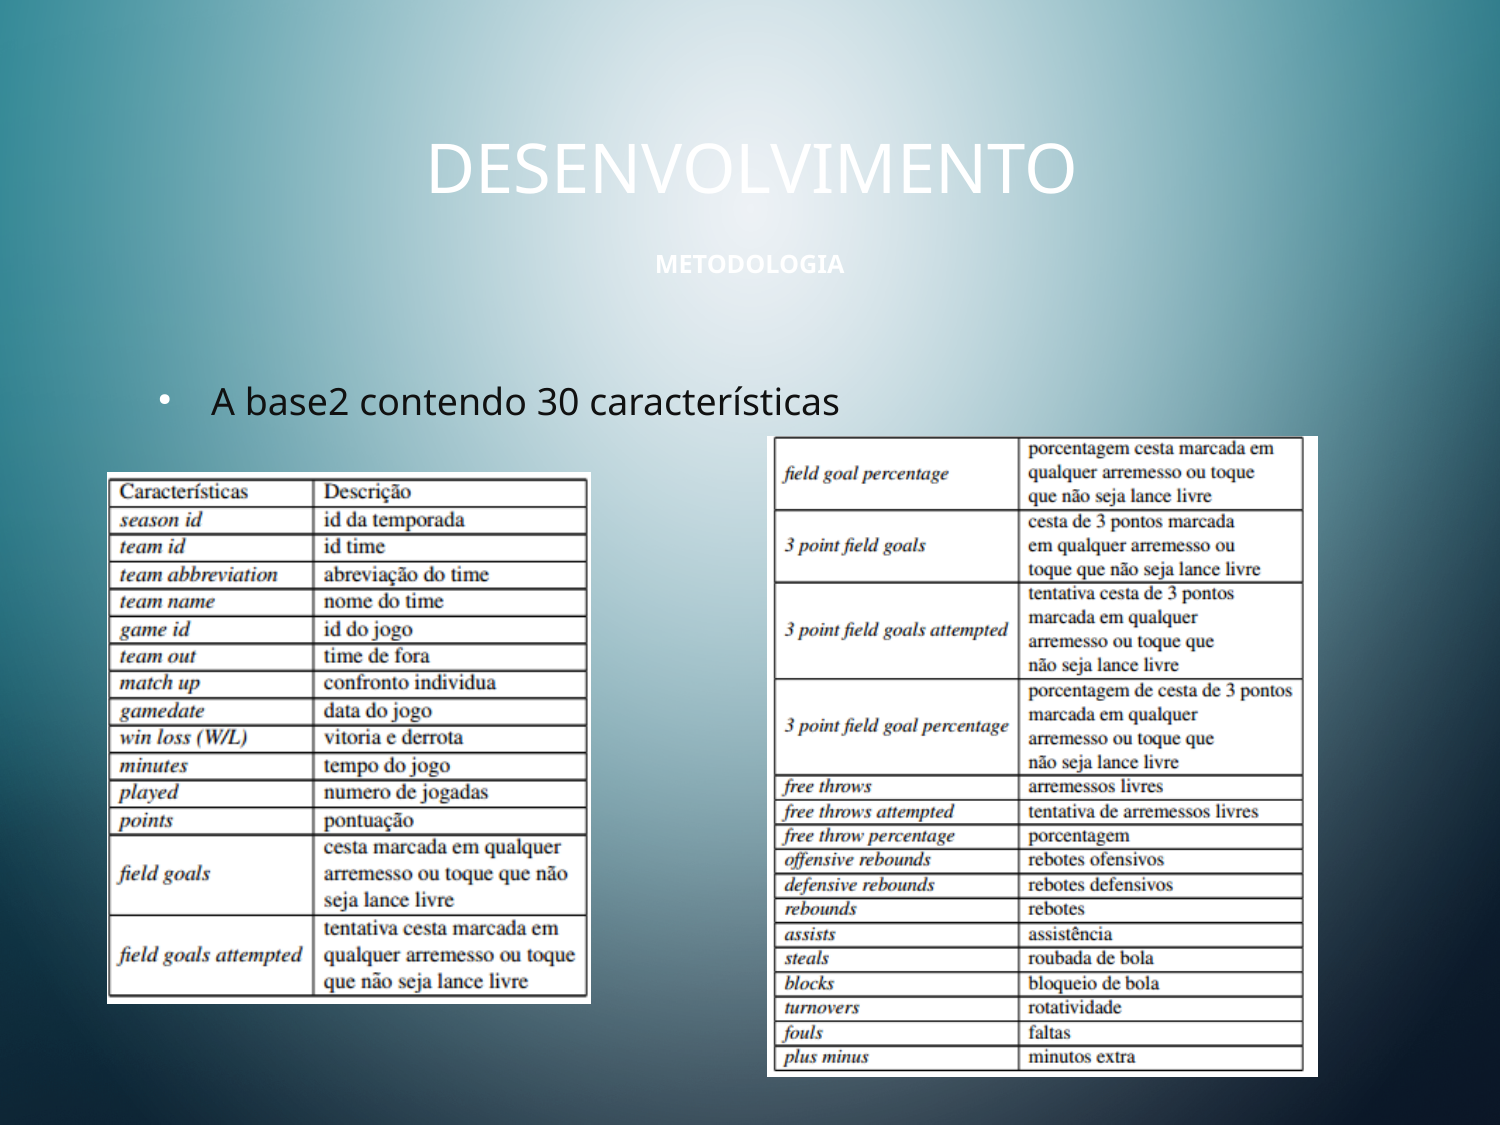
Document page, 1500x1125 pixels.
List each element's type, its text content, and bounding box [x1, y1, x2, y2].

picture [0, 0, 1500, 1125]
title Desenvolvimento [151, 106, 1371, 237]
title Metodologia [140, 216, 1360, 317]
list A base2 contendo 30 características [140, 369, 1360, 951]
